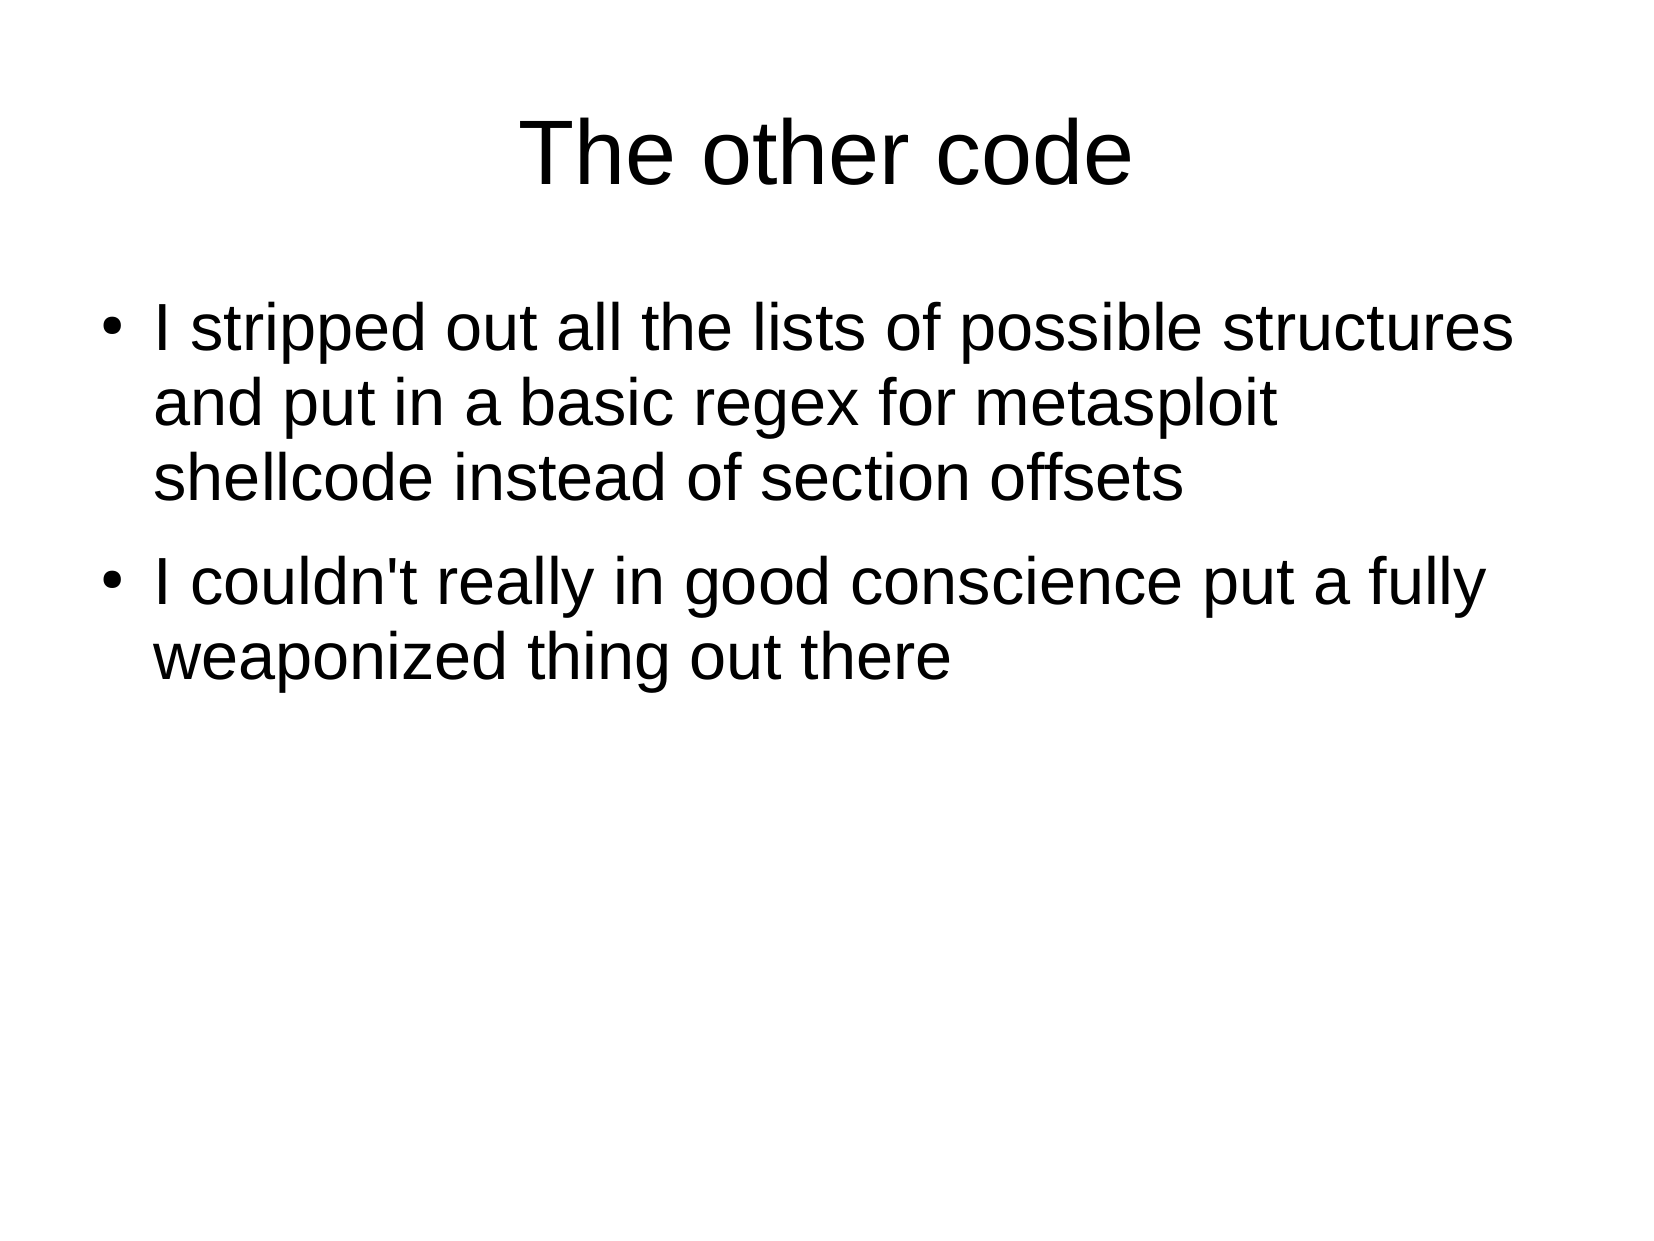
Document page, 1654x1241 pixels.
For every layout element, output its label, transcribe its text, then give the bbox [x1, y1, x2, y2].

title The other code [82, 49, 1571, 257]
list I stripped out all the lists of possible structures and put in a basic regex for metasploit shellcode instead of section offsets I couldn't really in good conscience put a fully weaponized thing out there [82, 290, 1538, 1010]
